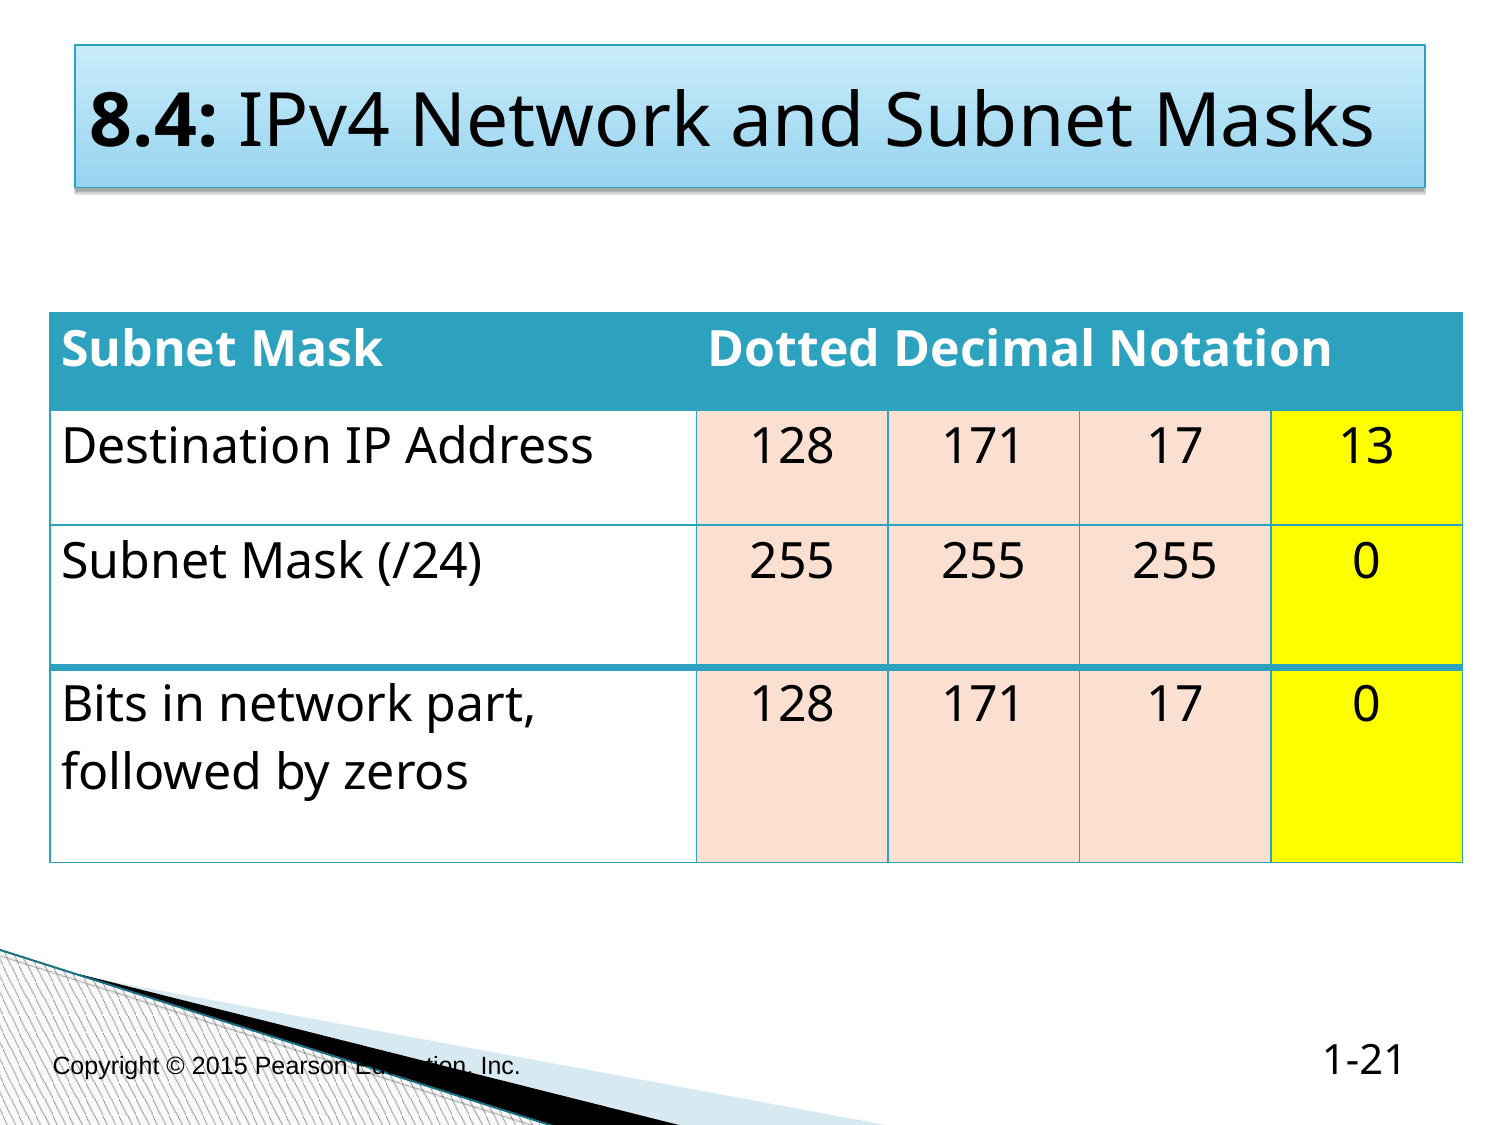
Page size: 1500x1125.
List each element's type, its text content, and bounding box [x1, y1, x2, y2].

table_cell 171 [889, 671, 1079, 862]
table_cell 13 [1272, 411, 1462, 524]
table_cell 0 [1272, 526, 1462, 664]
table_cell 171 [889, 411, 1079, 524]
table_cell 17 [1080, 671, 1270, 862]
title 8.4: IPv4 Network and Subnet Masks [75, 45, 1425, 188]
table_cell 255 [697, 526, 887, 664]
slide_number 1-<number> [1287, 1037, 1423, 1098]
picture [0, 952, 543, 1125]
table_cell Destination IP Address [51, 411, 696, 524]
table_cell 128 [697, 411, 887, 524]
table_cell Subnet Mask (/24) [51, 526, 696, 664]
table_cell 255 [889, 526, 1079, 664]
table_cell 128 [697, 671, 887, 862]
table_header Subnet Mask [51, 313, 696, 409]
table_cell 0 [1272, 671, 1462, 862]
table_cell Bits in network part, followed by zeros [51, 671, 696, 862]
table_header Dotted Decimal Notation [697, 313, 1462, 409]
table_cell 255 [1080, 526, 1270, 664]
table_cell 17 [1080, 411, 1270, 524]
footer Copyright © 2015 Pearson Education, Inc. [37, 1040, 550, 1088]
